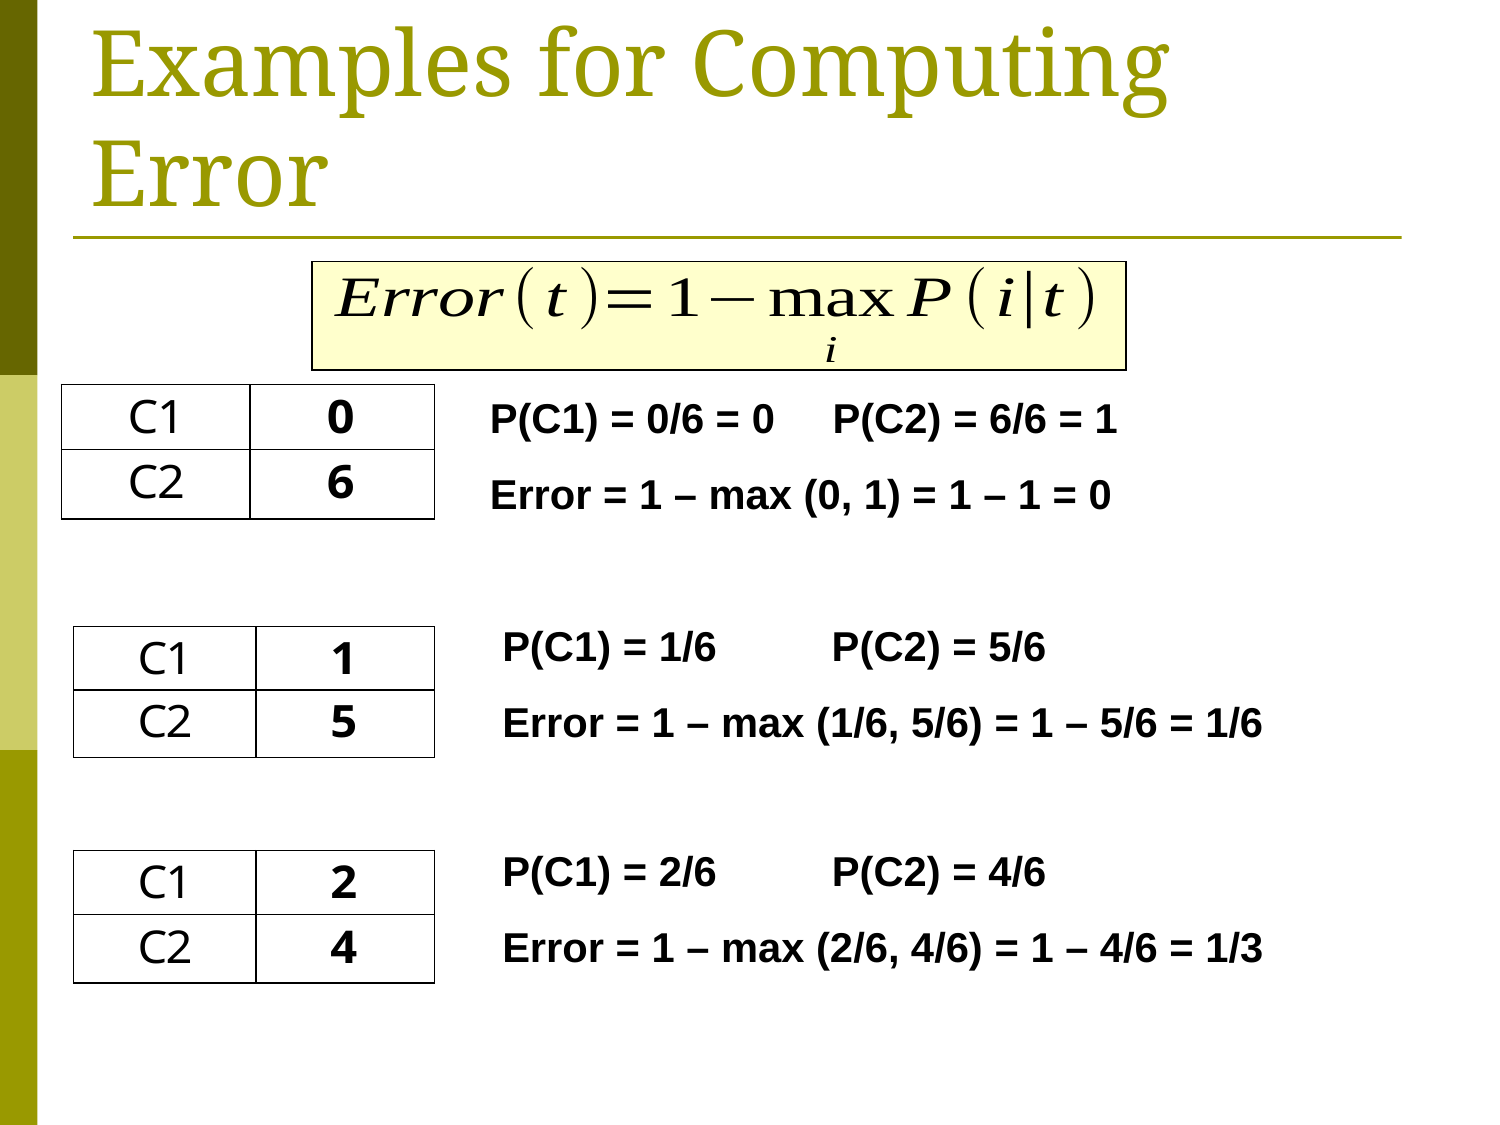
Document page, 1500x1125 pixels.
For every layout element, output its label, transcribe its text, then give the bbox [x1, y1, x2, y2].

text_box P(C1) = 2/6 P(C2) = 4/6 Error = 1 – max (2/6, 4/6) = 1 – 4/6 = 1/3 [487, 837, 1500, 979]
text_box P(C1) = 1/6 P(C2) = 5/6 Error = 1 – max (1/6, 5/6) = 1 – 5/6 = 1/6 [487, 612, 1326, 754]
text_box P(C1) = 0/6 = 0 P(C2) = 6/6 = 1 Error = 1 – max (0, 1) = 1 – 1 = 0 [474, 383, 1451, 526]
chart [50, 383, 438, 538]
title Examples for Computing Error [75, 45, 1426, 233]
chart [62, 849, 438, 1004]
chart [312, 262, 1126, 370]
chart [62, 626, 438, 775]
